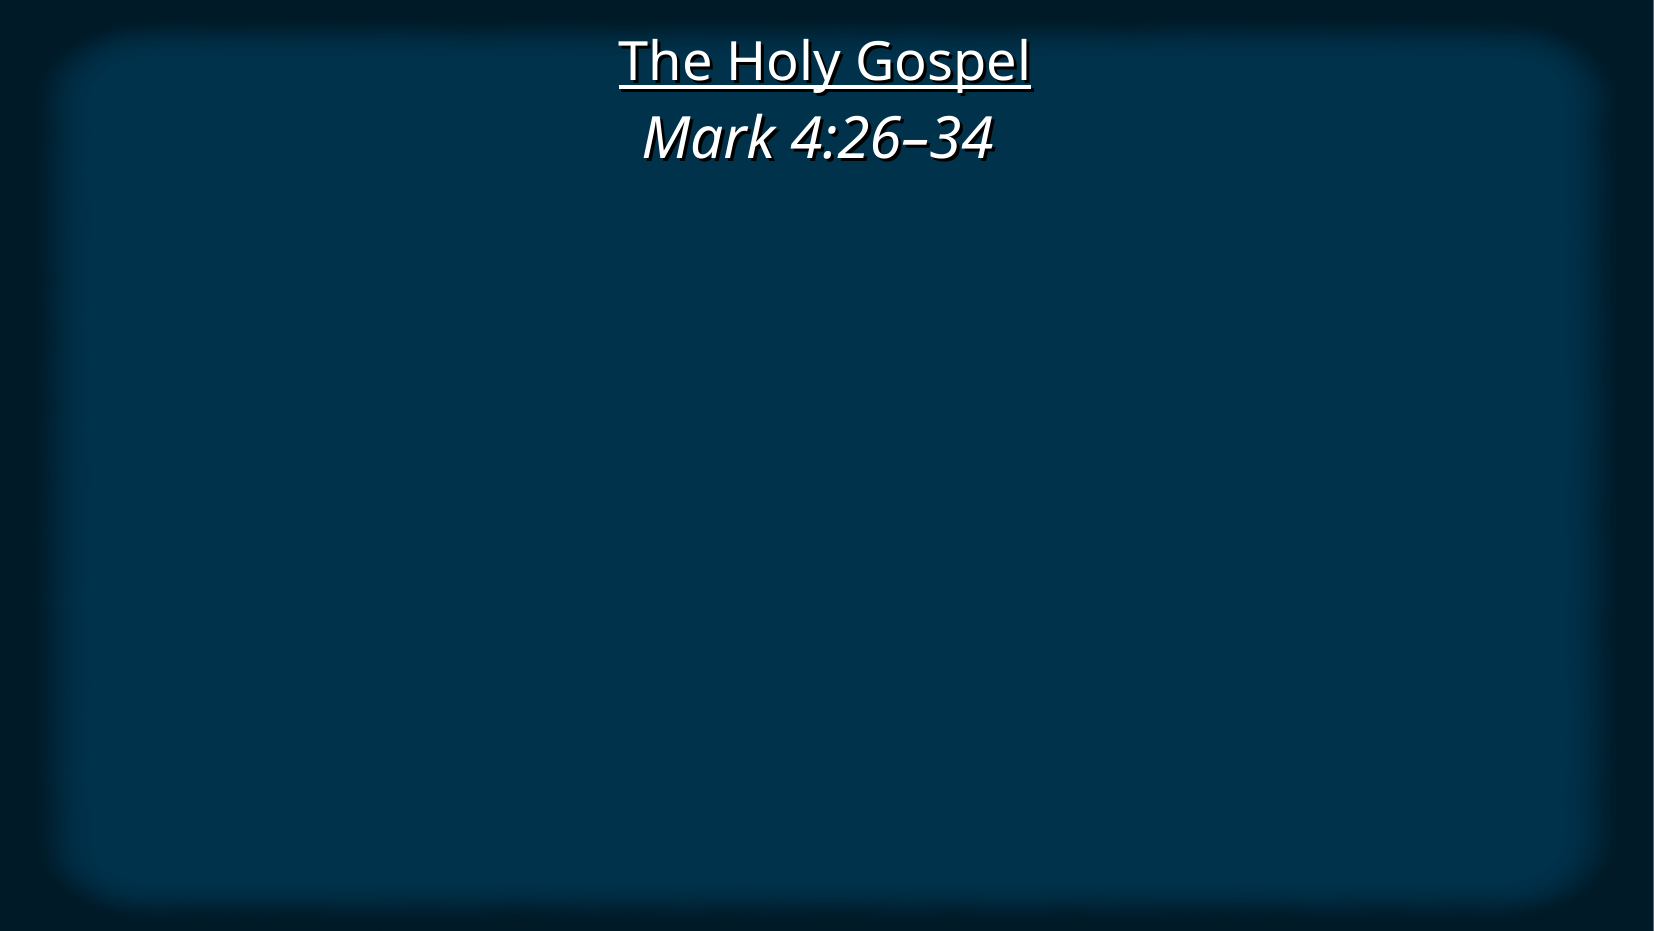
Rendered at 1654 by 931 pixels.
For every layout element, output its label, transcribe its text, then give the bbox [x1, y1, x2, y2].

text_box The Holy Gospel Mark 4:26–34 [90, 15, 1561, 179]
picture [0, 0, 1654, 931]
